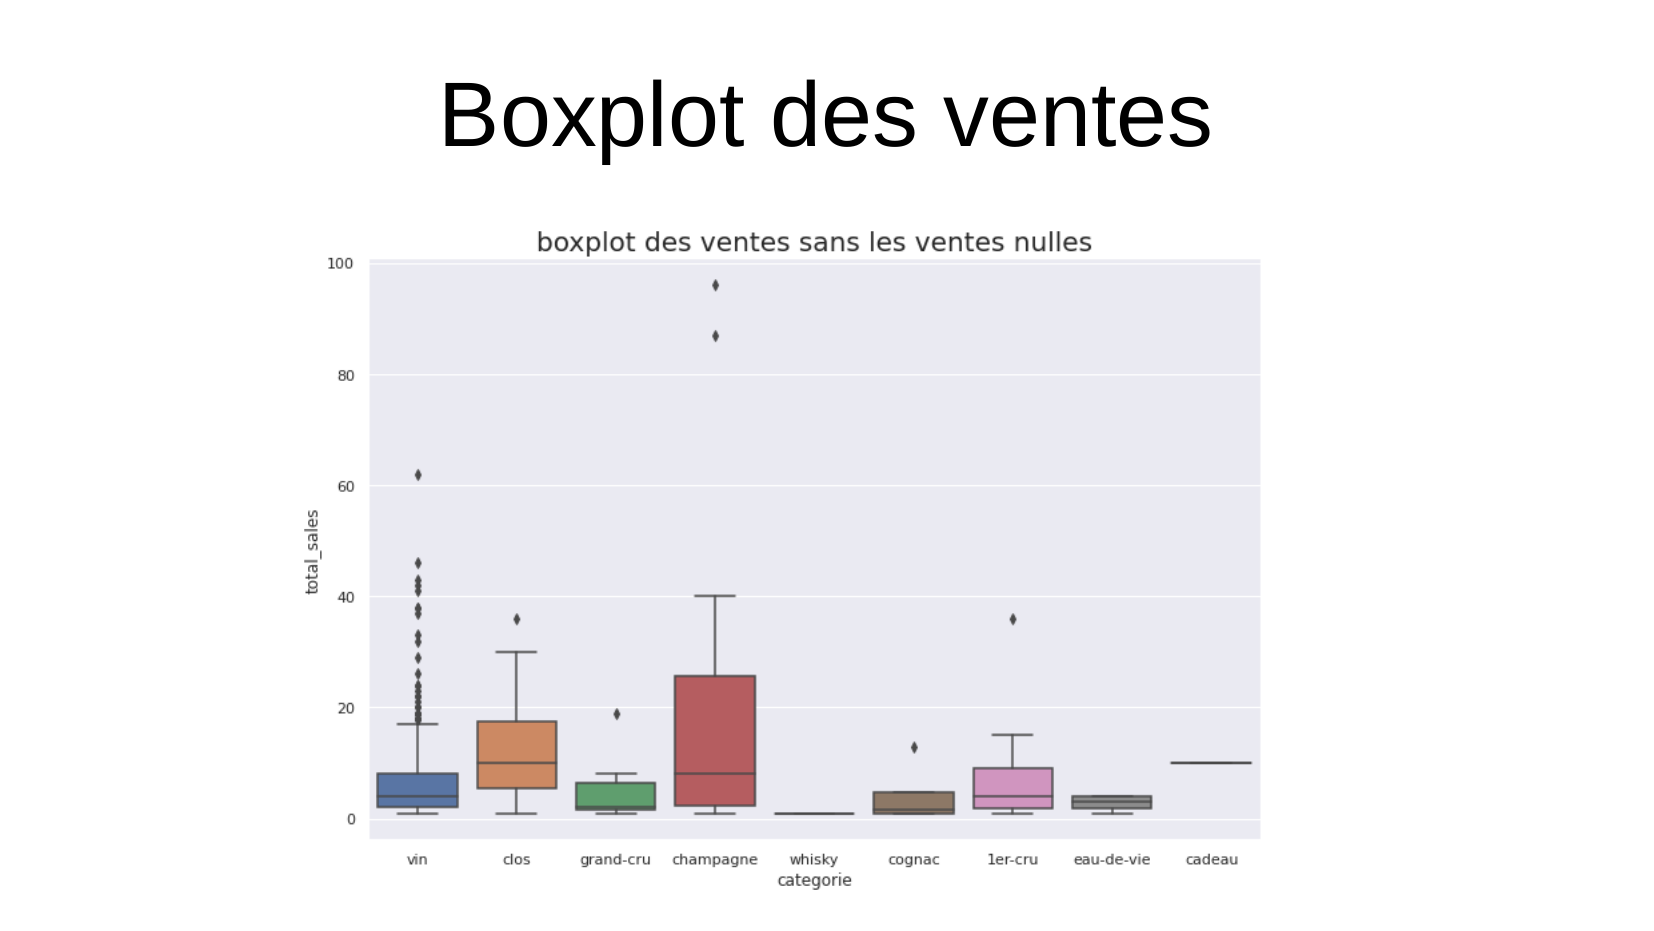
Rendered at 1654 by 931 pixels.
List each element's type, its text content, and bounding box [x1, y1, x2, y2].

picture [295, 222, 1270, 898]
title Boxplot des ventes [82, 37, 1571, 193]
